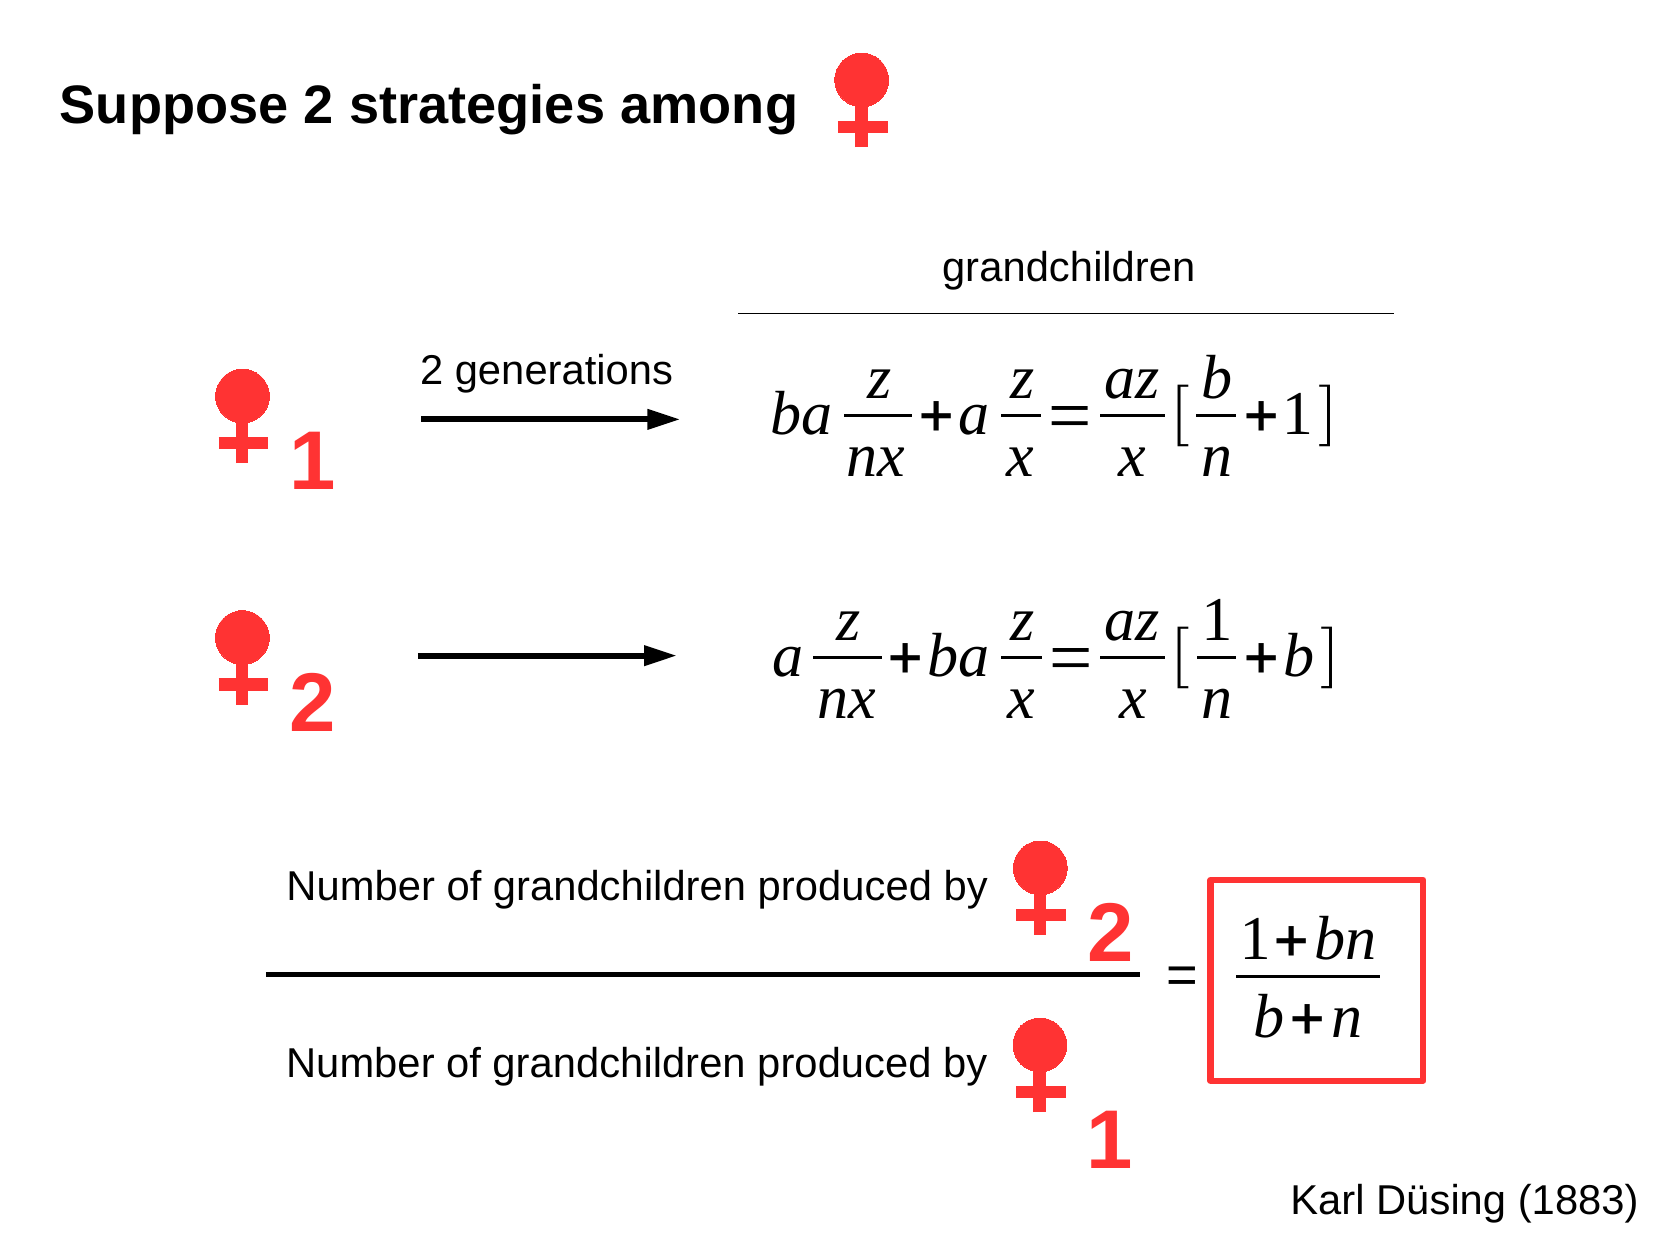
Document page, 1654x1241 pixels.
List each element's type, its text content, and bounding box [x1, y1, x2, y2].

text_box [215, 369, 270, 423]
text_box [834, 53, 889, 107]
text_box [1013, 841, 1068, 895]
text_box Number of grandchildren produced by [271, 854, 1028, 963]
chart [764, 584, 1343, 732]
text_box grandchildren [927, 236, 1211, 345]
text_box Karl Düsing (1883) [1275, 1169, 1654, 1231]
text_box Suppose 2 strategies among [44, 67, 1300, 204]
text_box 2 generations [405, 339, 751, 449]
text_box [215, 610, 270, 664]
chart [764, 342, 1341, 490]
chart [1227, 903, 1389, 1051]
text_box = [1151, 937, 1207, 1013]
text_box Number of grandchildren produced by [271, 1031, 1028, 1140]
text_box [1013, 1018, 1067, 1072]
